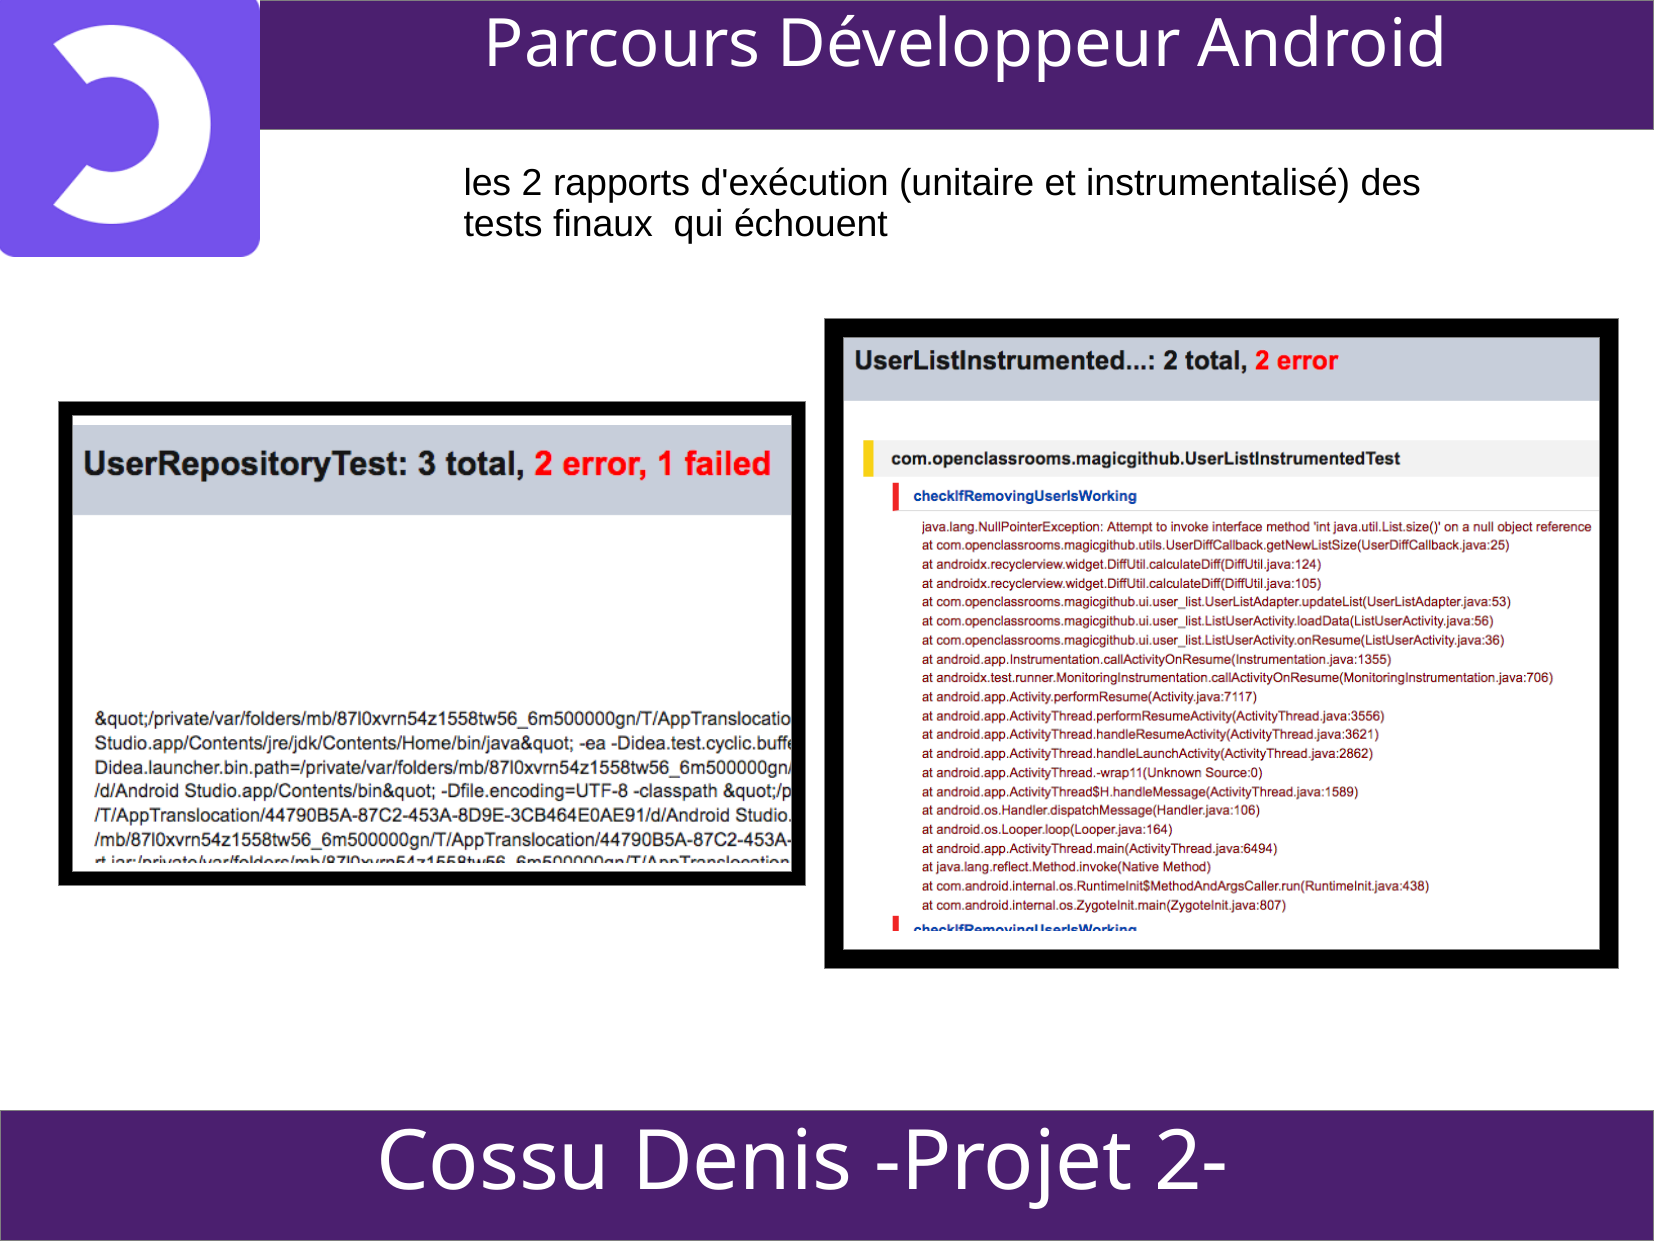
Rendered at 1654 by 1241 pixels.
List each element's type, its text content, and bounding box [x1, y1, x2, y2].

text_box [824, 318, 1619, 969]
text_box [58, 401, 806, 886]
picture [844, 338, 1599, 931]
text_box les 2 rapports d'exécution (unitaire et instrumentalisé) des tests finaux qui échouent [448, 153, 1465, 253]
picture [0, 0, 260, 257]
picture [73, 425, 791, 863]
